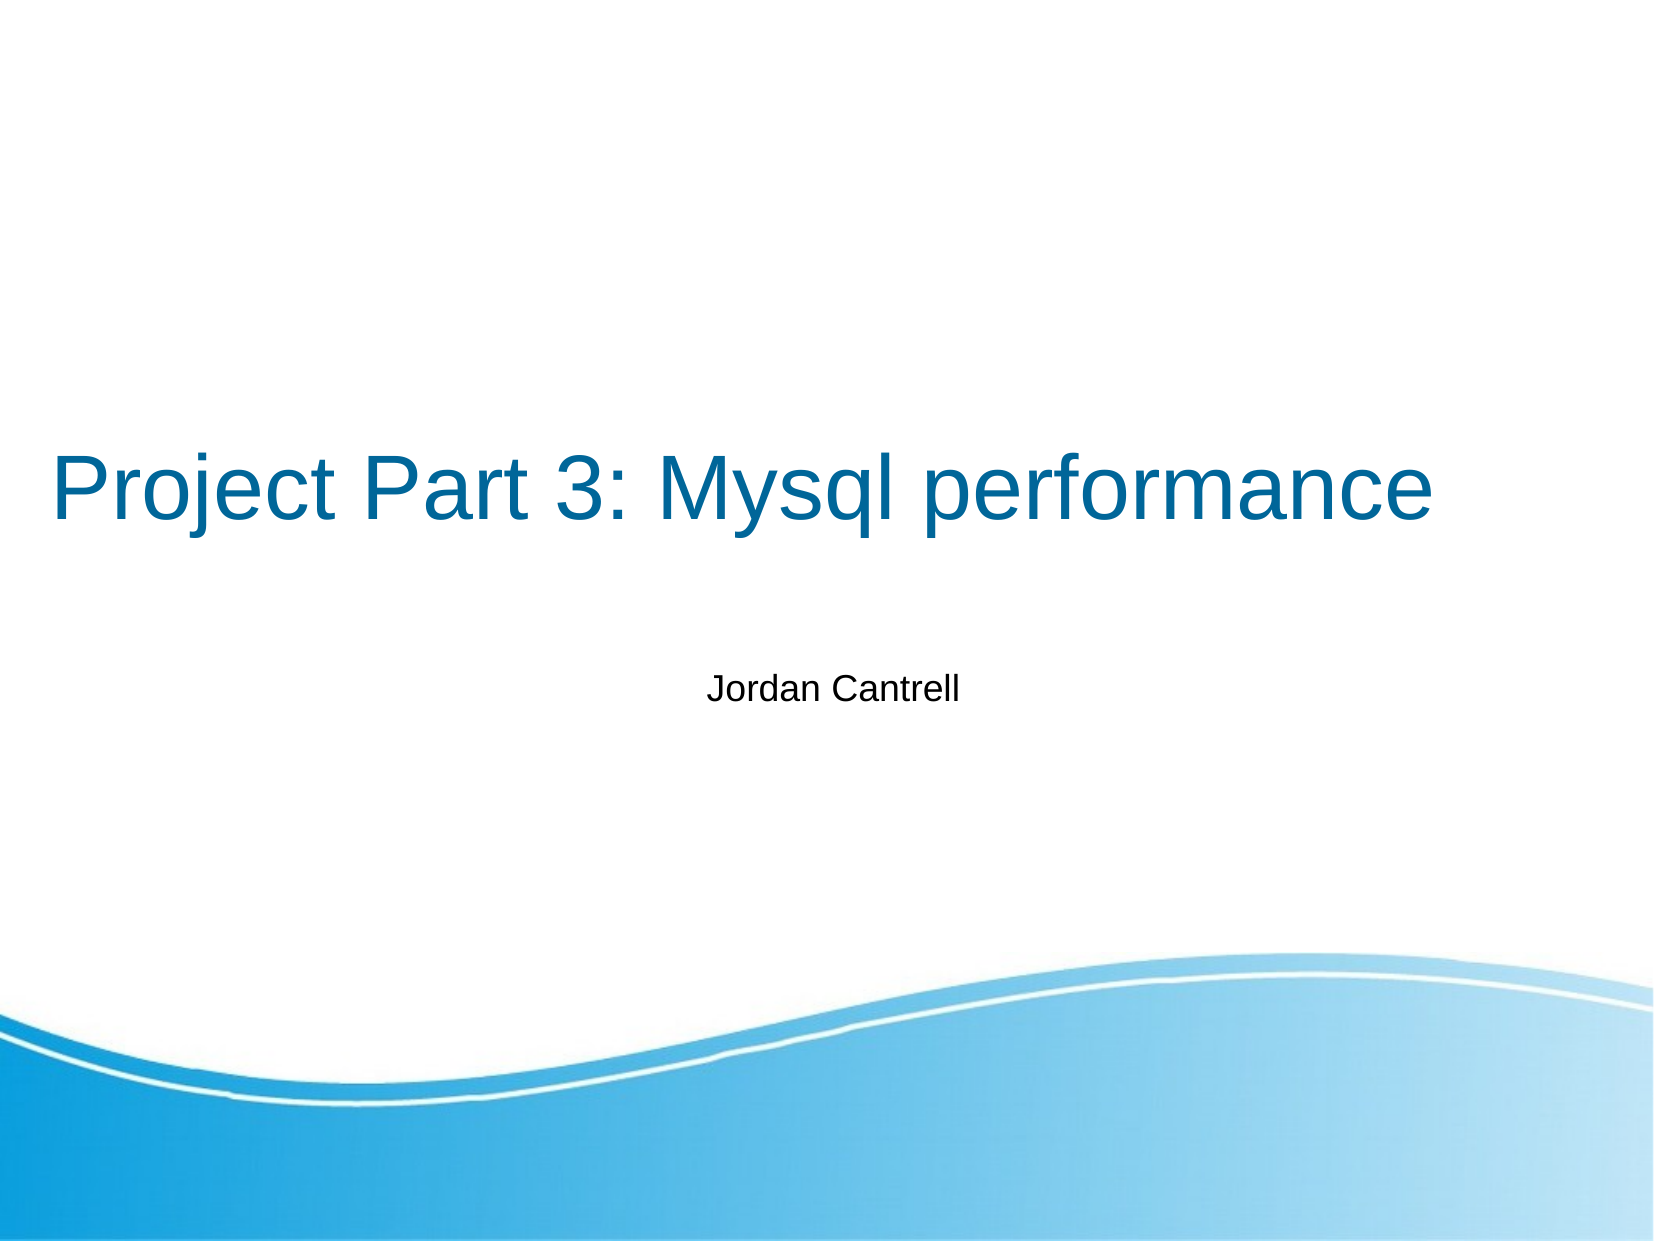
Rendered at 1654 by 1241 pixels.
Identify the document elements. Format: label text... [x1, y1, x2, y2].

text_box Jordan Cantrell [691, 660, 976, 717]
title Project Part 3: Mysql performance [0, 384, 1489, 592]
picture [0, 952, 1654, 1241]
